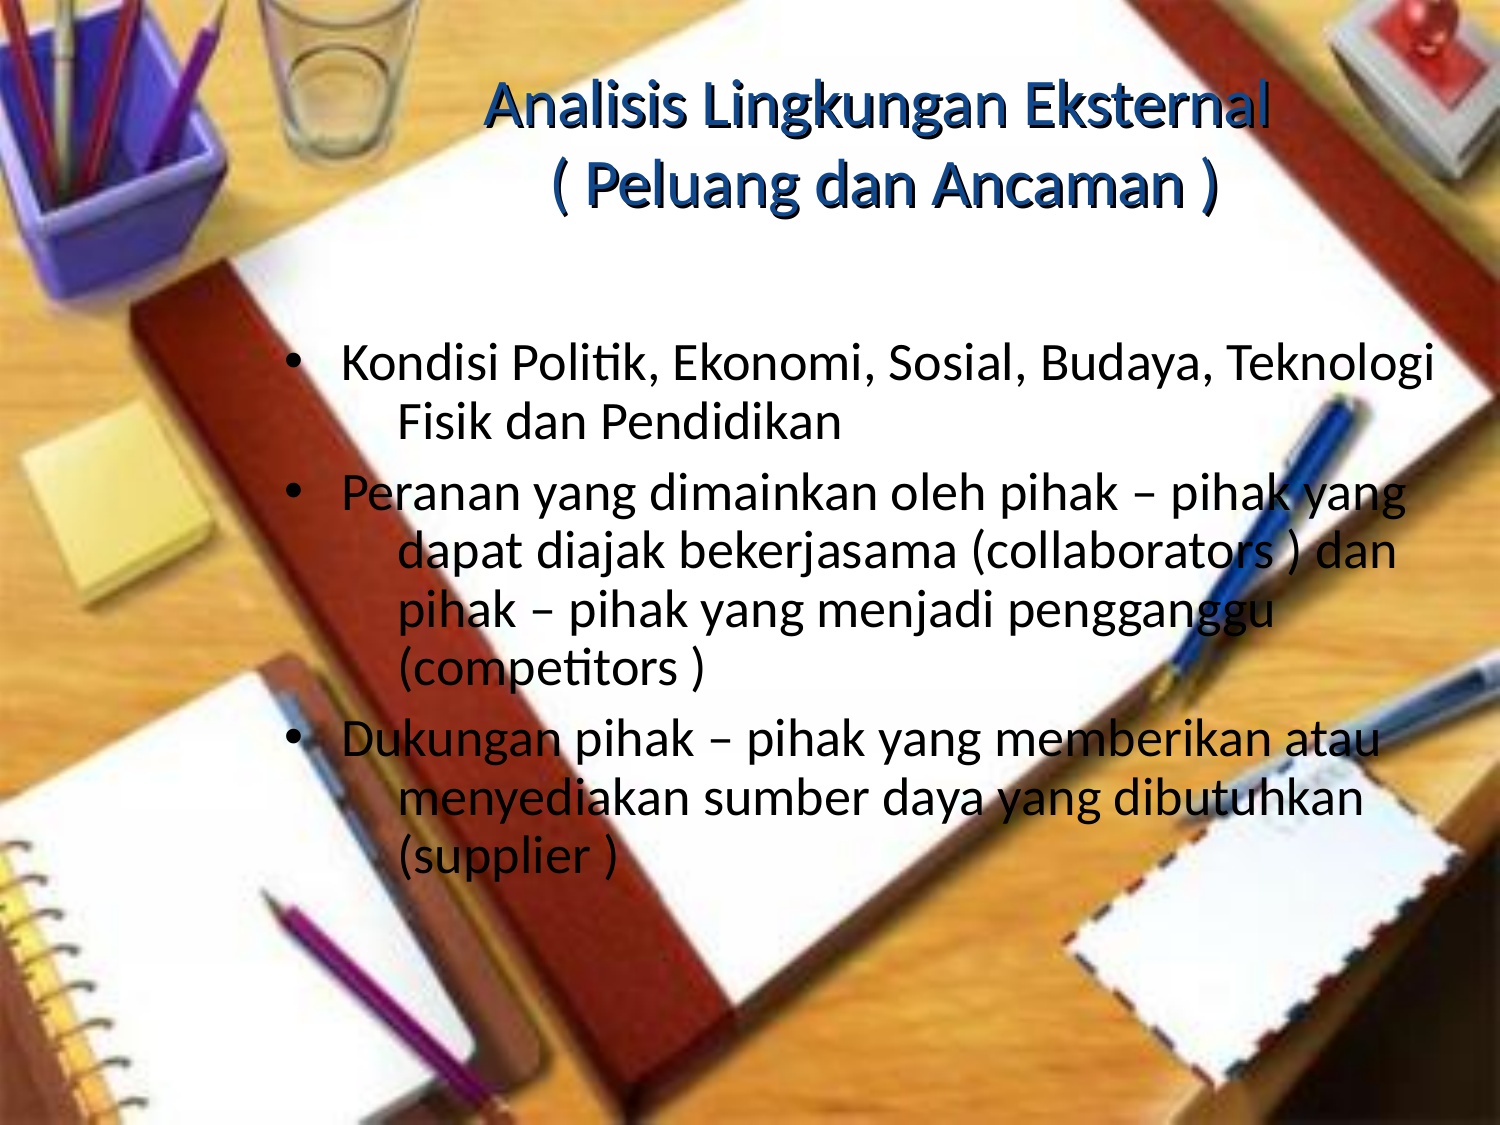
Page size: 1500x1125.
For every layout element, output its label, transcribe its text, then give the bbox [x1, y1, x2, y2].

list Kondisi Politik, Ekonomi, Sosial, Budaya, Teknologi Fisik dan Pendidikan Peranan yang dimainkan oleh pihak – pihak yang dapat diajak bekerjasama (collaborators ) dan pihak – pihak yang menjadi pengganggu (competitors ) Dukungan pihak – pihak yang memberikan atau menyediakan sumber daya yang dibutuhkan (supplier ) [269, 326, 1500, 1025]
title Analisis Lingkungan Eksternal ( Peluang dan Ancaman ) [269, 45, 1500, 233]
